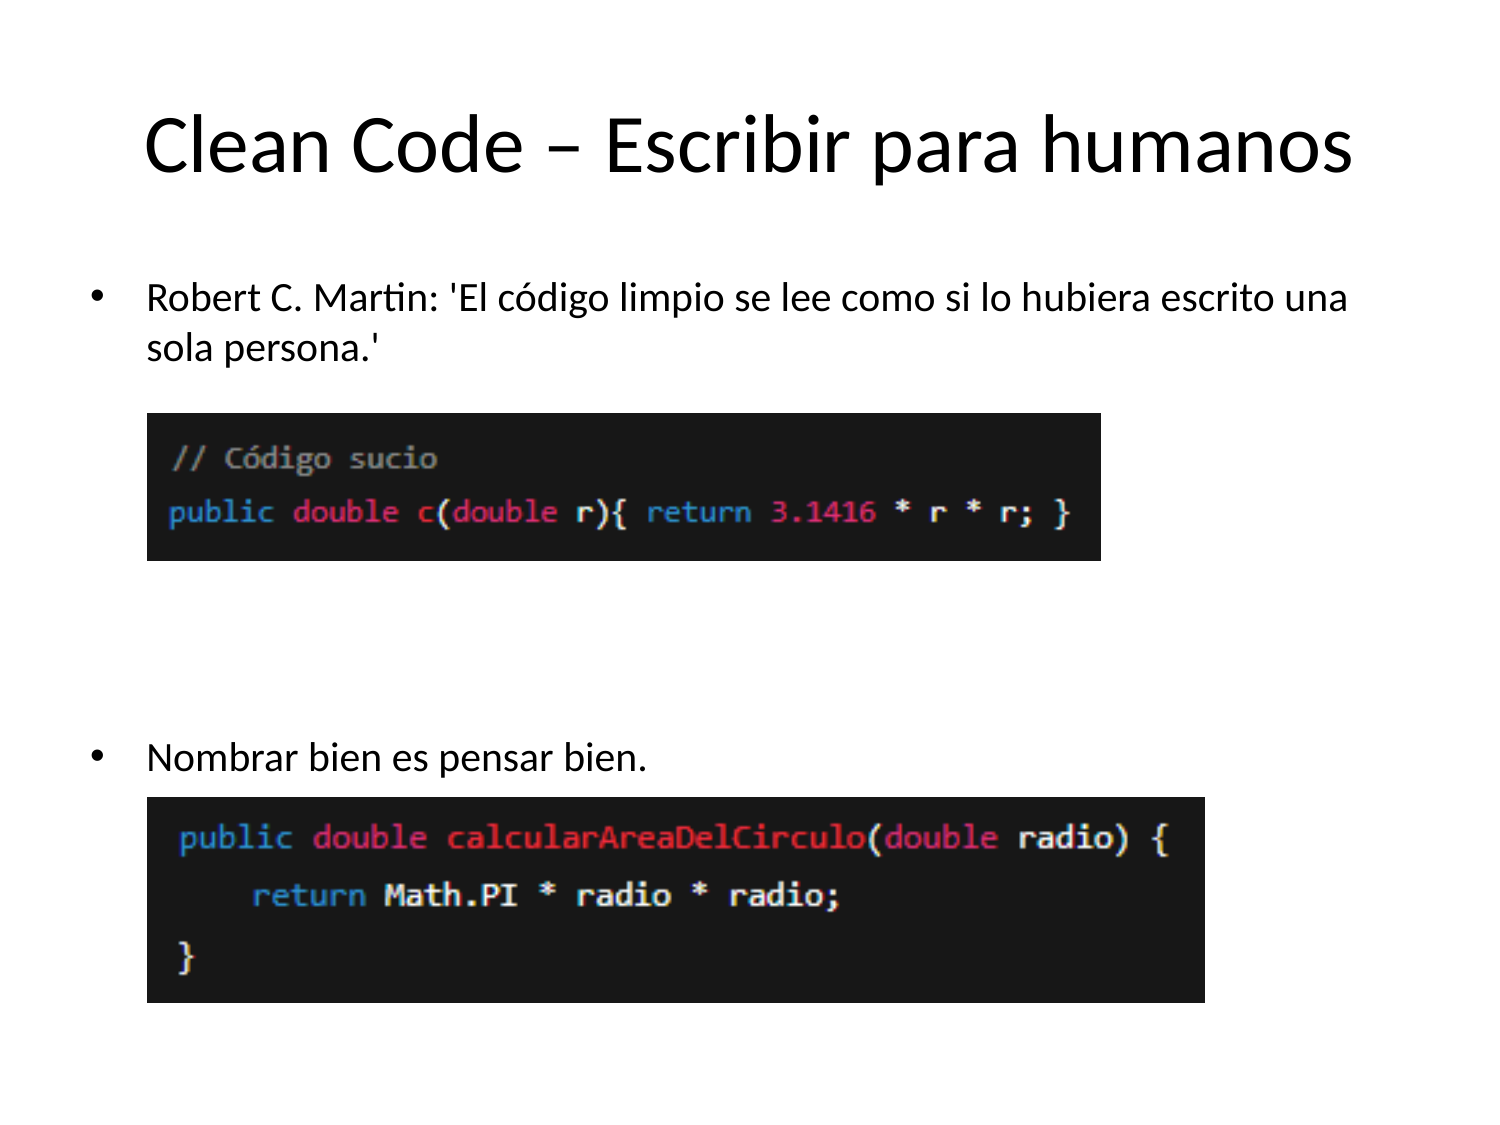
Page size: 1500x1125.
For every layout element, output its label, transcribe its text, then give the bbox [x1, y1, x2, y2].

picture [147, 797, 1205, 1003]
title Clean Code – Escribir para humanos [75, 45, 1425, 233]
picture [147, 413, 1101, 562]
list Robert C. Martin: 'El código limpio se lee como si lo hubiera escrito una sola persona.' Nombrar bien es pensar bien. [75, 262, 1425, 1005]
